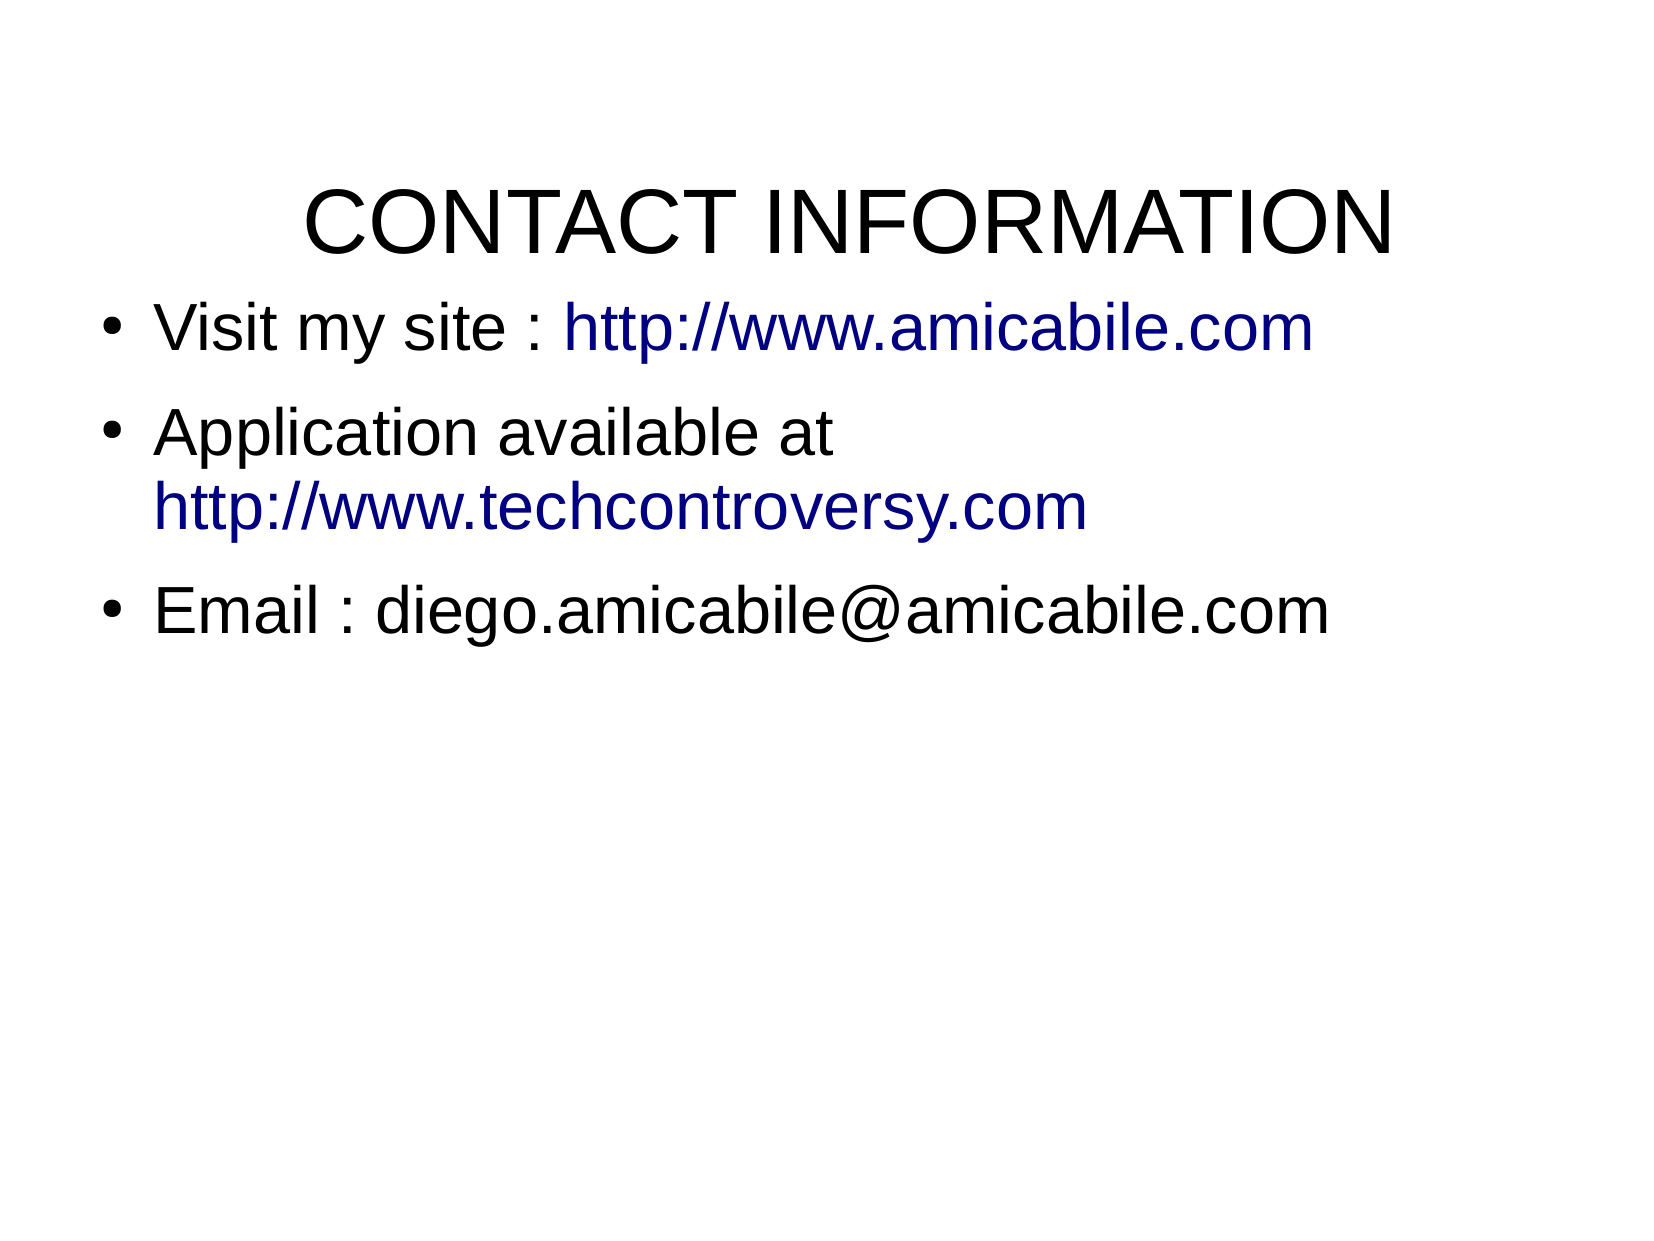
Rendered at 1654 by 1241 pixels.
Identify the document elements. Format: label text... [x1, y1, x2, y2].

title CONTACT INFORMATION [106, 118, 1595, 326]
list Visit my site : http://www.amicabile.com Application available at http://www.techcontroversy.com Email : diego.amicabile@amicabile.com [82, 290, 1571, 1010]
